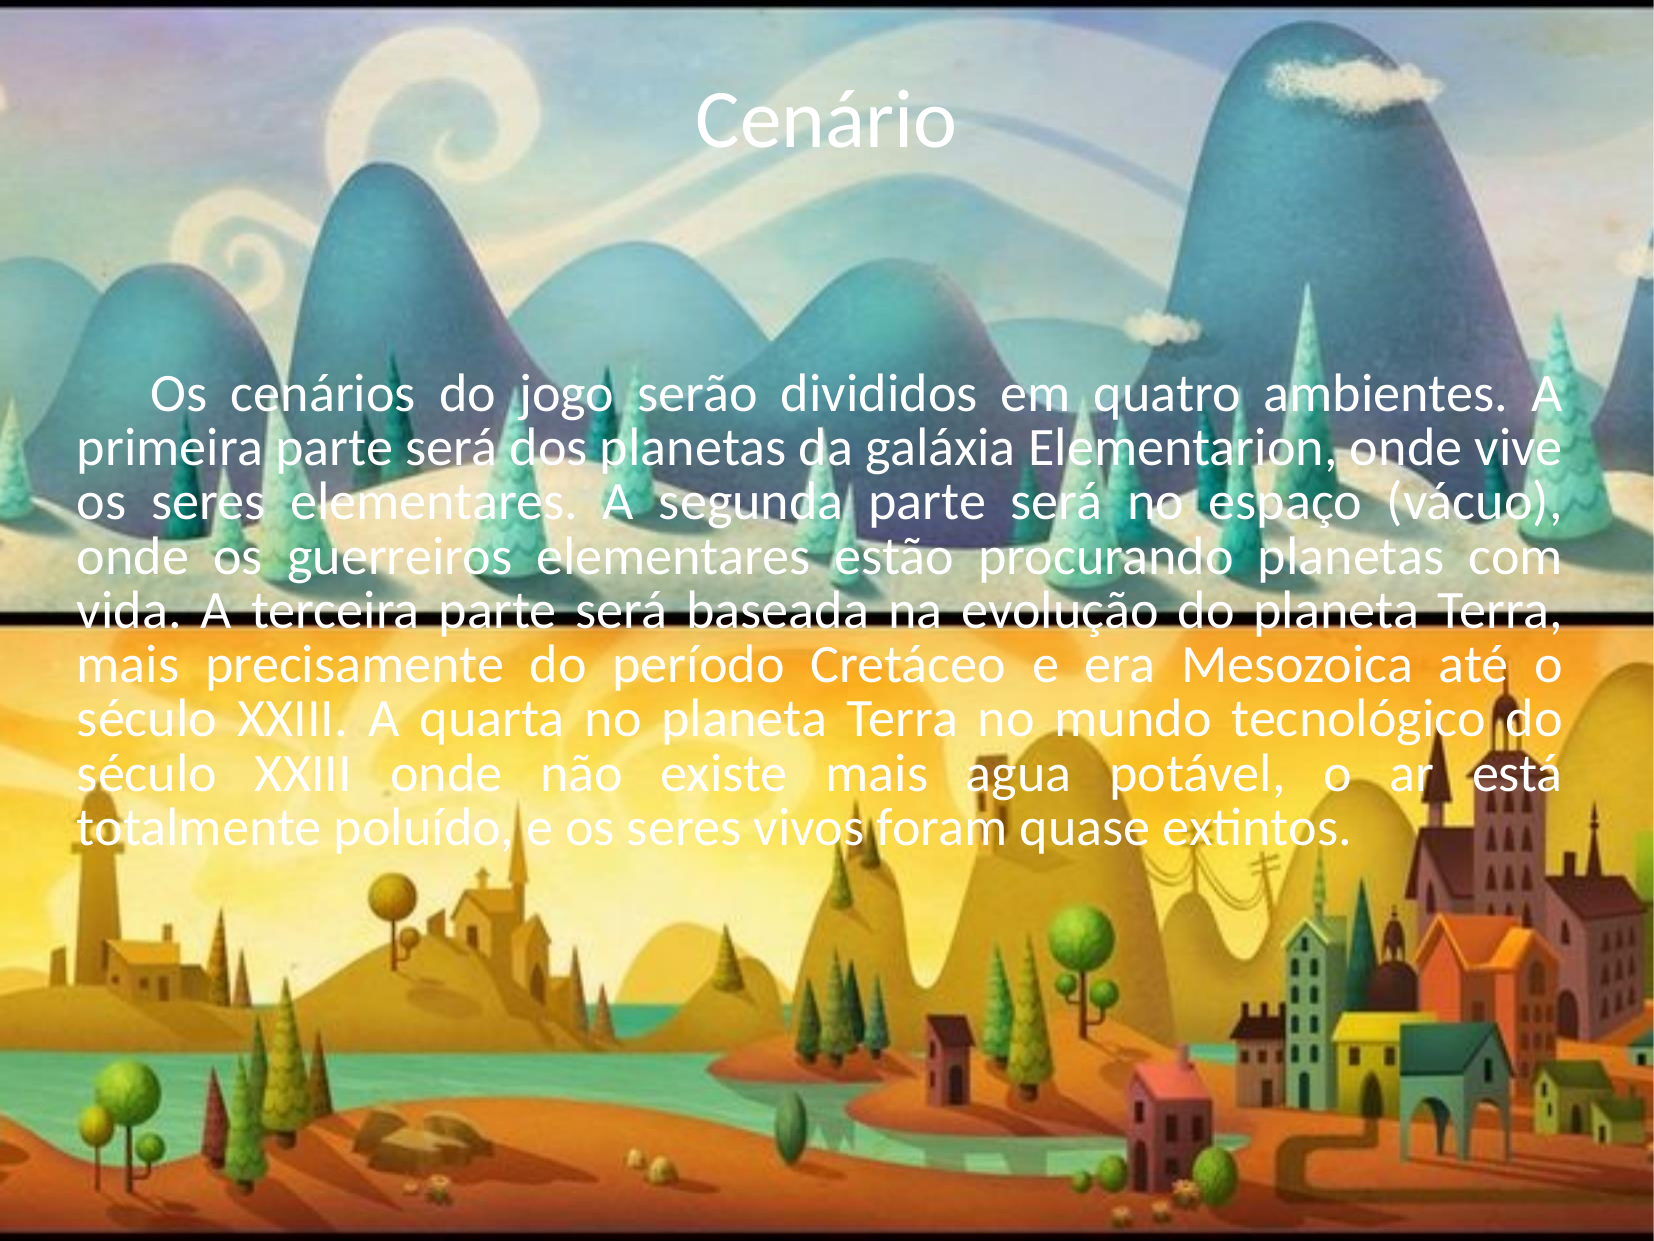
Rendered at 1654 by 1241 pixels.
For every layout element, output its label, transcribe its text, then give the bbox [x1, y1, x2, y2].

picture [0, 0, 1654, 1241]
subtitle Os cenários do jogo serão divididos em quatro ambientes. A primeira parte será dos planetas da galáxia Elementarion, onde vive os seres elementares. A segunda parte será no espaço (vácuo), onde os guerreiros elementares estão procurando planetas com vida. A terceira parte será baseada na evolução do planeta Terra, mais precisamente do período Cretáceo e era Mesozoica até o século XXIII. A quarta no planeta Terra no mundo tecnológico do século XXIII onde não existe mais agua potável, o ar está totalmente poluído, e os seres vivos foram quase extintos. [76, 255, 1565, 975]
title Cenário [82, 49, 1571, 257]
